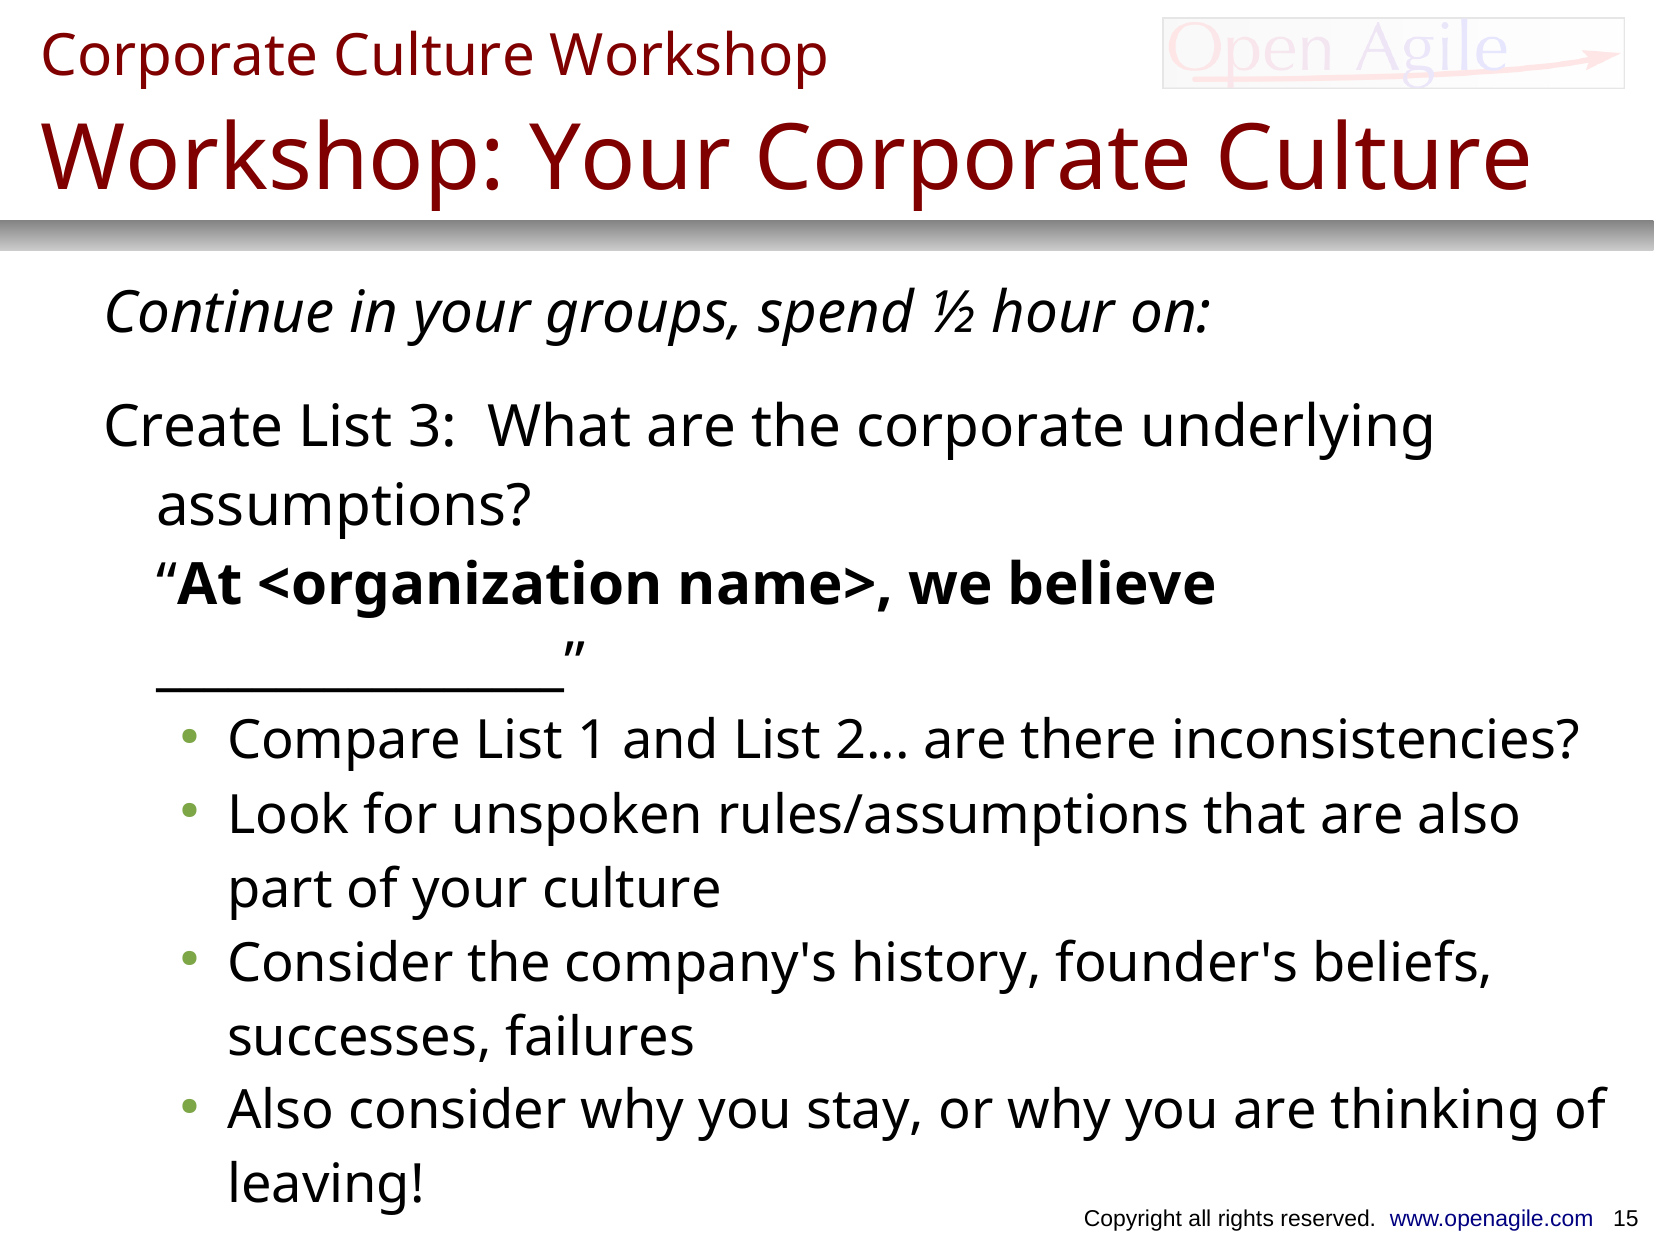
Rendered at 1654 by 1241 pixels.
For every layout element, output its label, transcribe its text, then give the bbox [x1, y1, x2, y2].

title Corporate Culture Workshop Workshop: Your Corporate Culture [40, 8, 1654, 222]
list Continue in your groups, spend ½ hour on: Create List 3: What are the corporate underlying assumptions? “At <organization name>, we believe _________________” Compare List 1 and List 2... are there inconsistencies? Look for unspoken rules/assumptions that are also part of your culture Consider the company's history, founder's beliefs, successes, failures Also consider why you stay, or why you are thinking of leaving! Example: At BigBureaucratic Corp, we believe that competition among individuals is more effective than teamwork. espoused value of teamwork, but individual reviews and ranking Now walk around and review all the other groups' lists. [85, 270, 1617, 1192]
text_box [803, 591, 854, 649]
